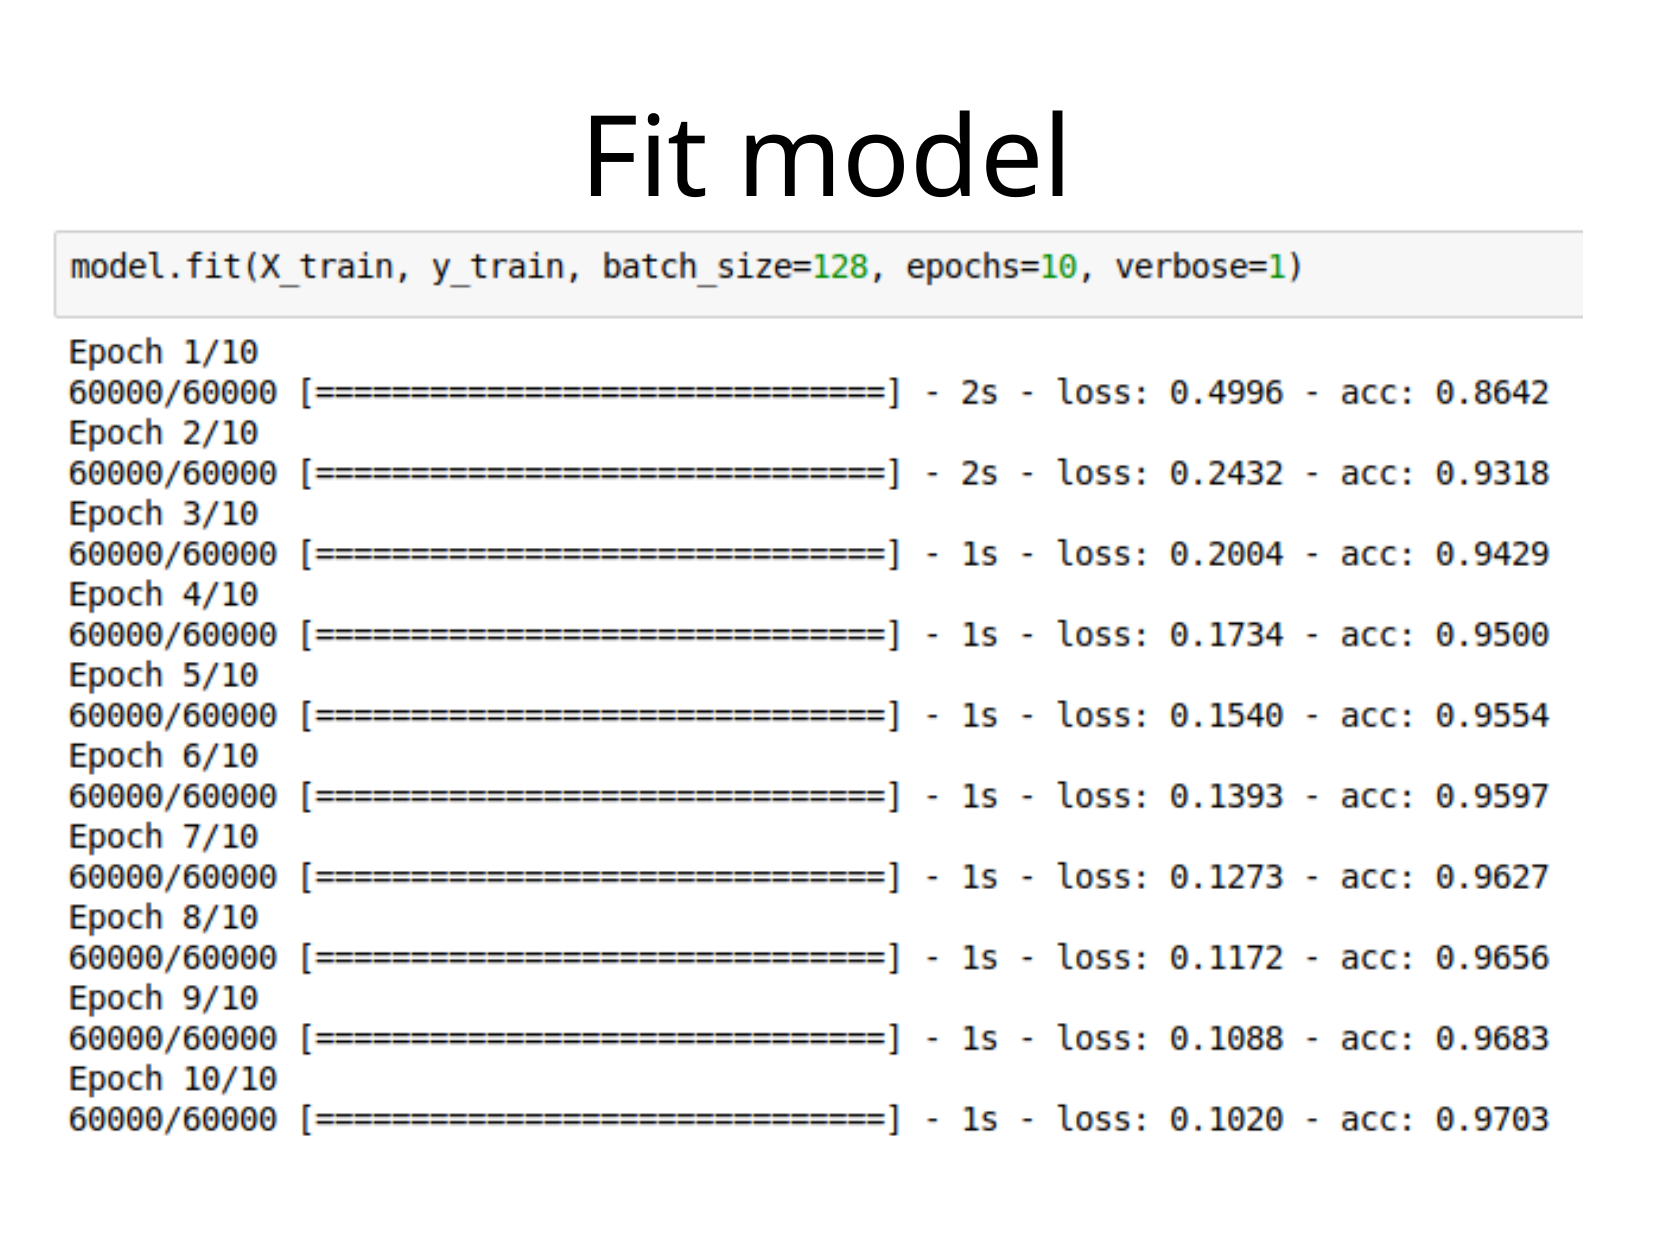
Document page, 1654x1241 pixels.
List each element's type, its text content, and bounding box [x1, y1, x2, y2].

title Fit model [82, 49, 1571, 224]
picture [45, 224, 1583, 1156]
